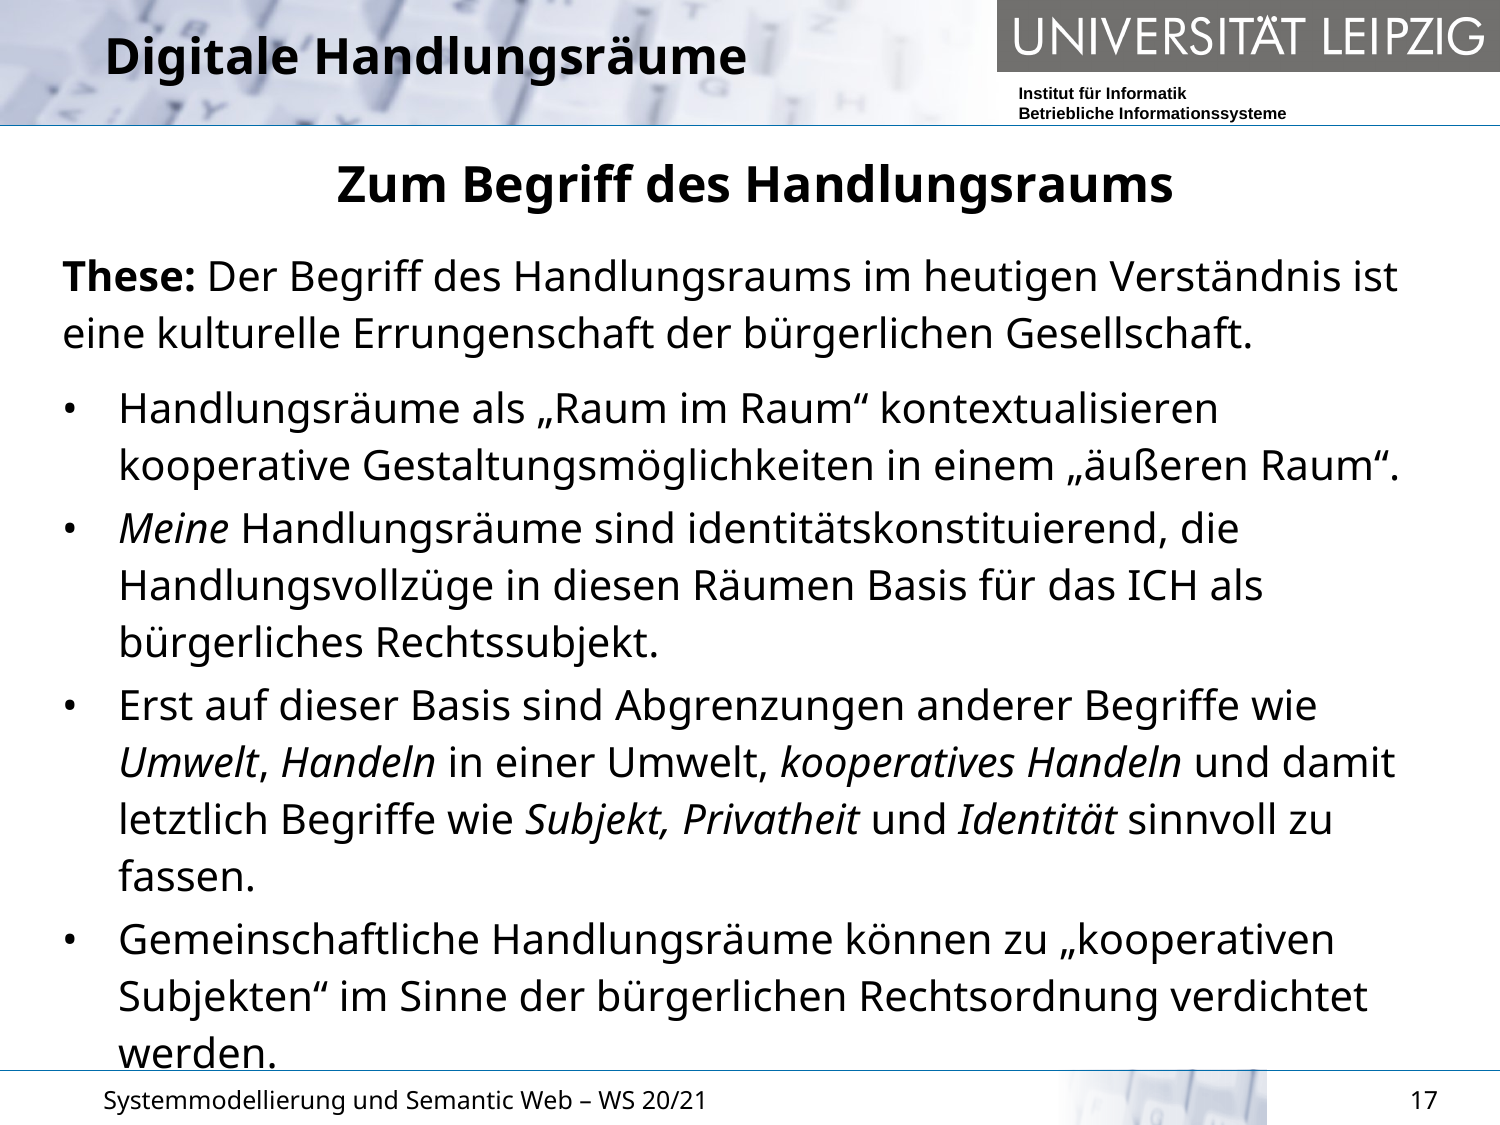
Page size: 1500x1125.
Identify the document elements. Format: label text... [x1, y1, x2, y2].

list Zum Begriff des Handlungsraums These: Der Begriff des Handlungsraums im heutigen Verständnis ist eine kulturelle Errungenschaft der bürgerlichen Gesellschaft. Handlungsräume als „Raum im Raum“ kontextualisieren kooperative Gestaltungsmöglichkeiten in einem „äußeren Raum“. Meine Handlungsräume sind identitätskonstituierend, die Handlungsvollzüge in diesen Räumen Basis für das ICH als bürgerliches Rechtssubjekt. Erst auf dieser Basis sind Abgrenzungen anderer Begriffe wie Umwelt, Handeln in einer Umwelt, kooperatives Handeln und damit letztlich Begriffe wie Subjekt, Privatheit und Identität sinnvoll zu fassen. Gemeinschaftliche Handlungsräume können zu „kooperativen Subjekten“ im Sinne der bürgerlichen Rechtsordnung verdichtet werden. [47, 141, 1465, 1044]
picture [1057, 1071, 1267, 1125]
text_box Digitale Handlungsräume [89, 17, 763, 93]
picture [0, 0, 1500, 125]
